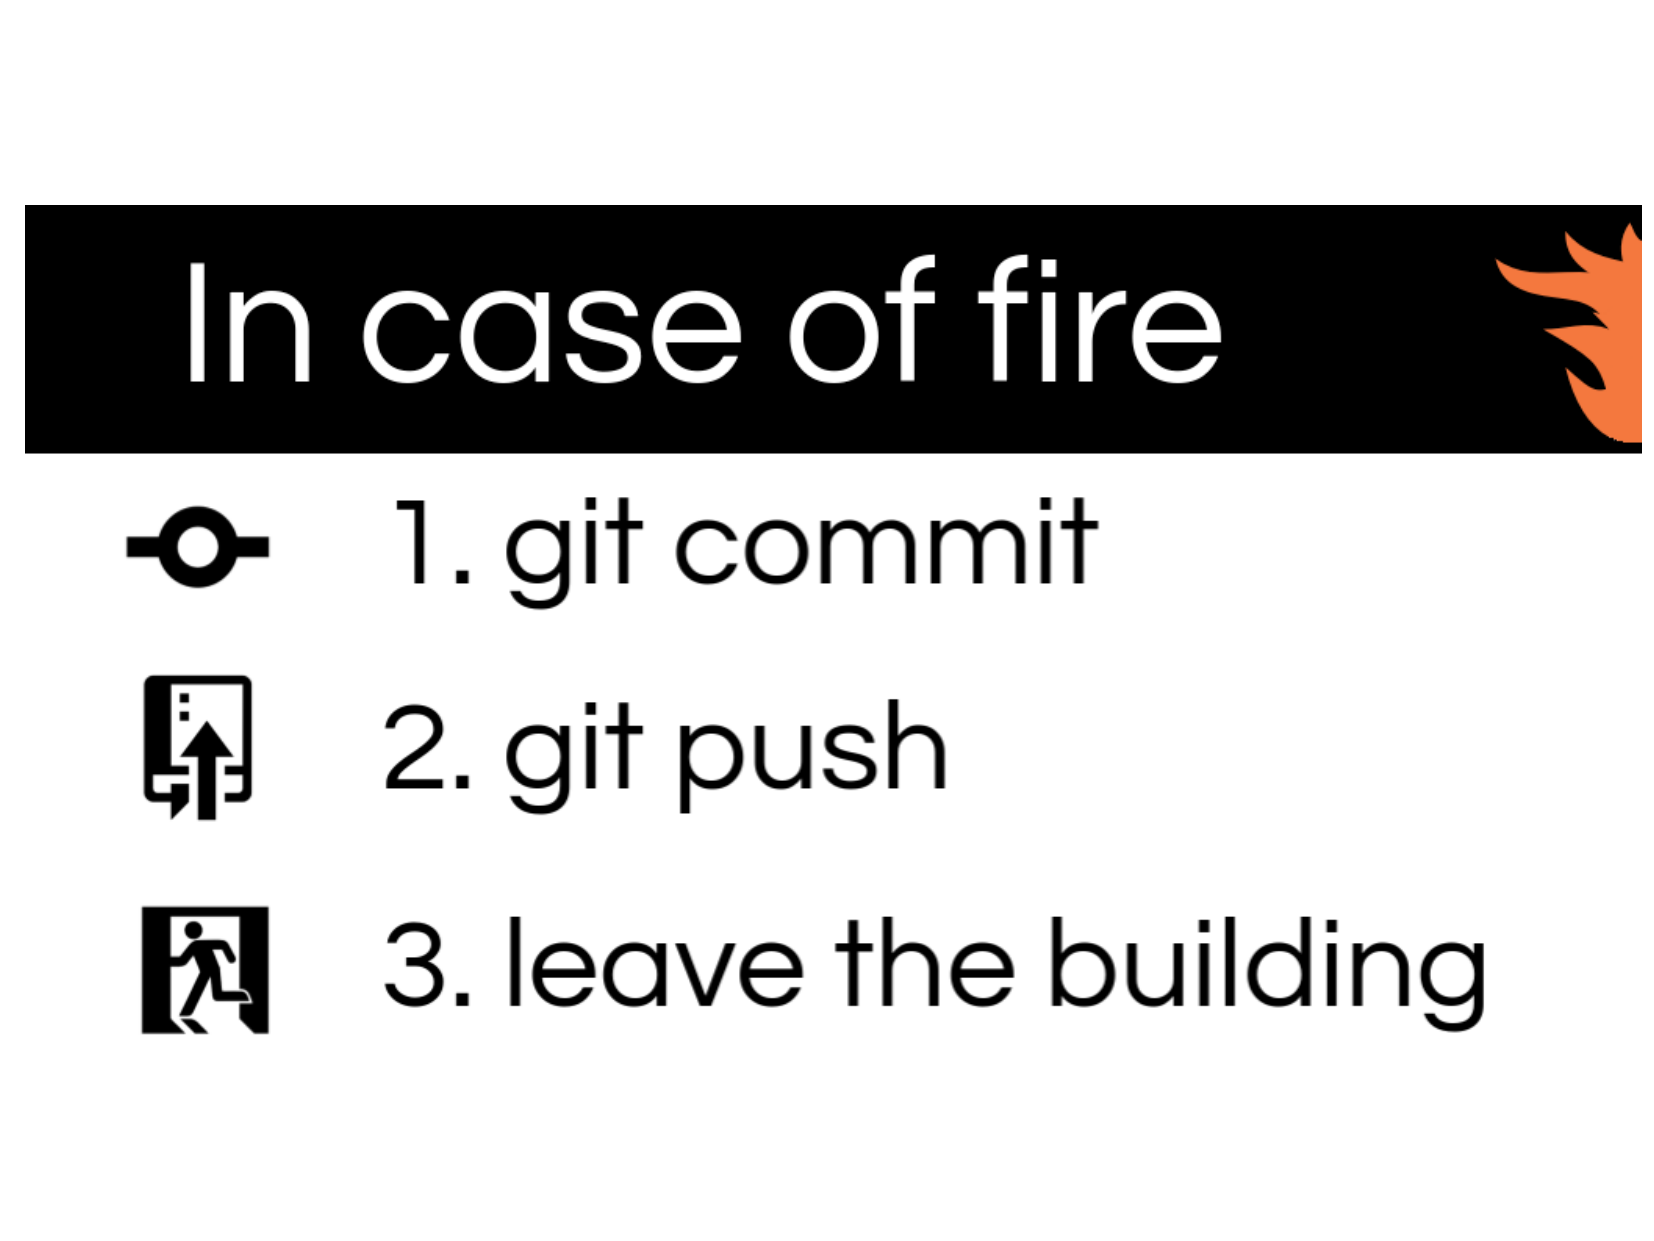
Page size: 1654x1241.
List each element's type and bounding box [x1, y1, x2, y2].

picture [25, 205, 1642, 1122]
